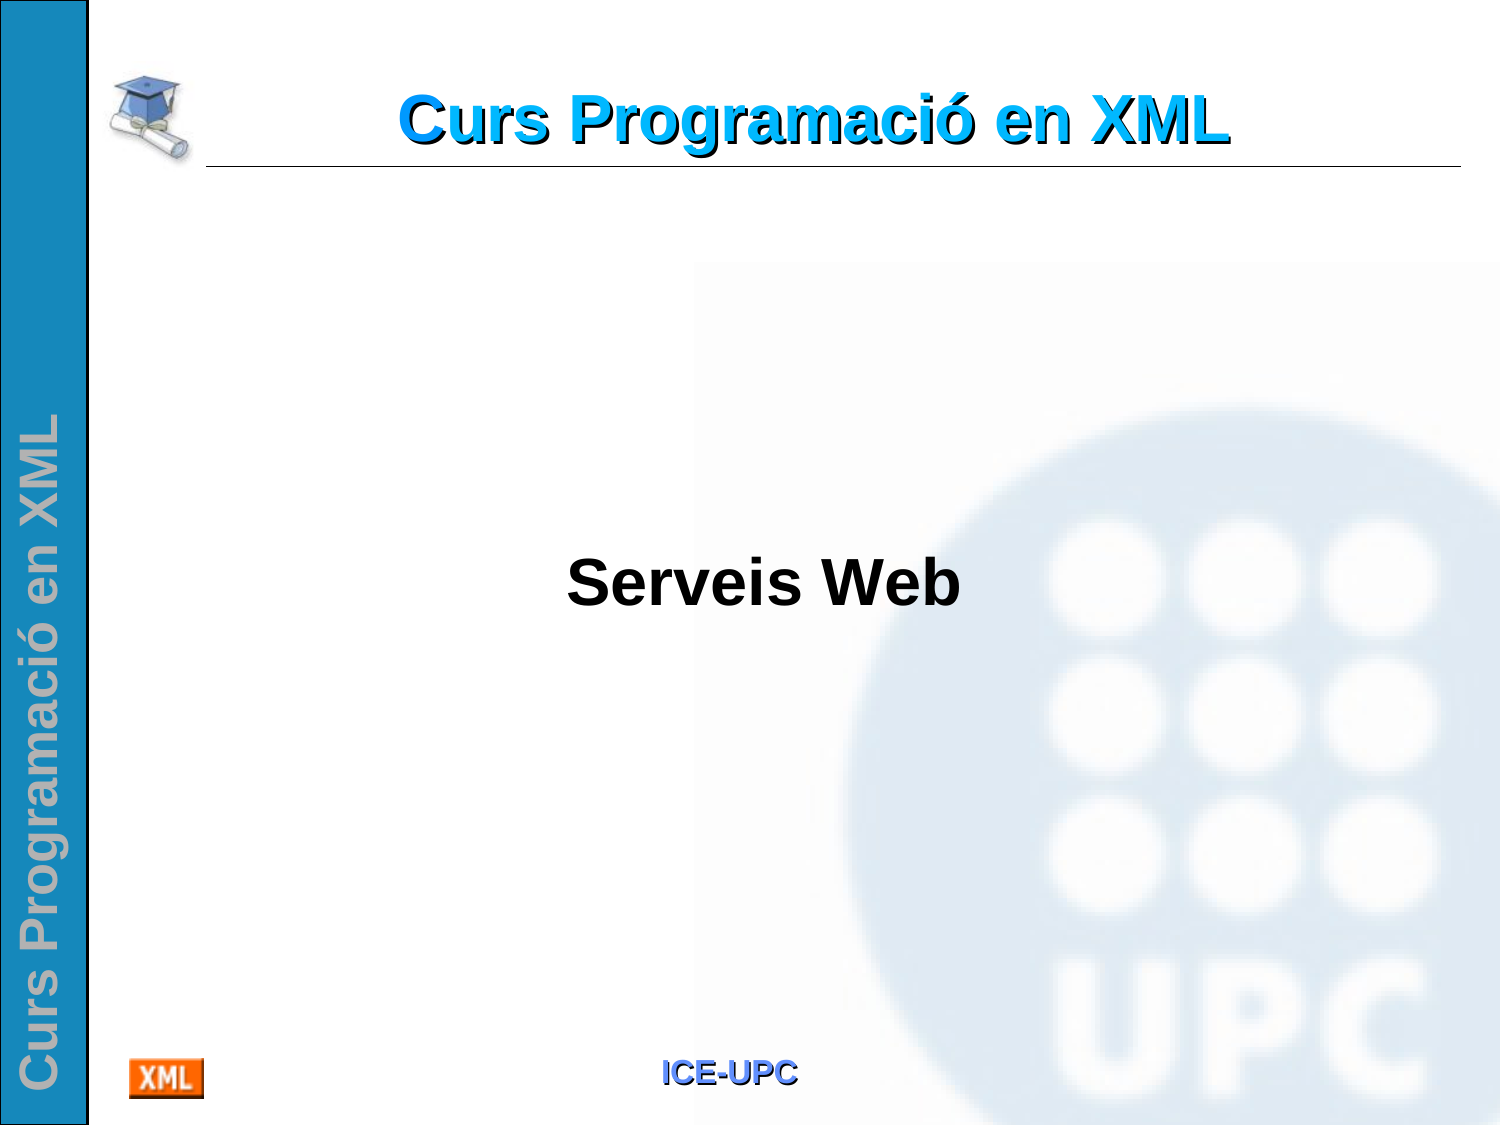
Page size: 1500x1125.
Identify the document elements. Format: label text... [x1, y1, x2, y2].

picture [129, 1058, 204, 1099]
title Curs Programació en XML [177, 59, 1453, 178]
picture [694, 262, 1500, 1125]
picture [93, 61, 177, 174]
subtitle Serveis Web [201, 537, 1252, 639]
